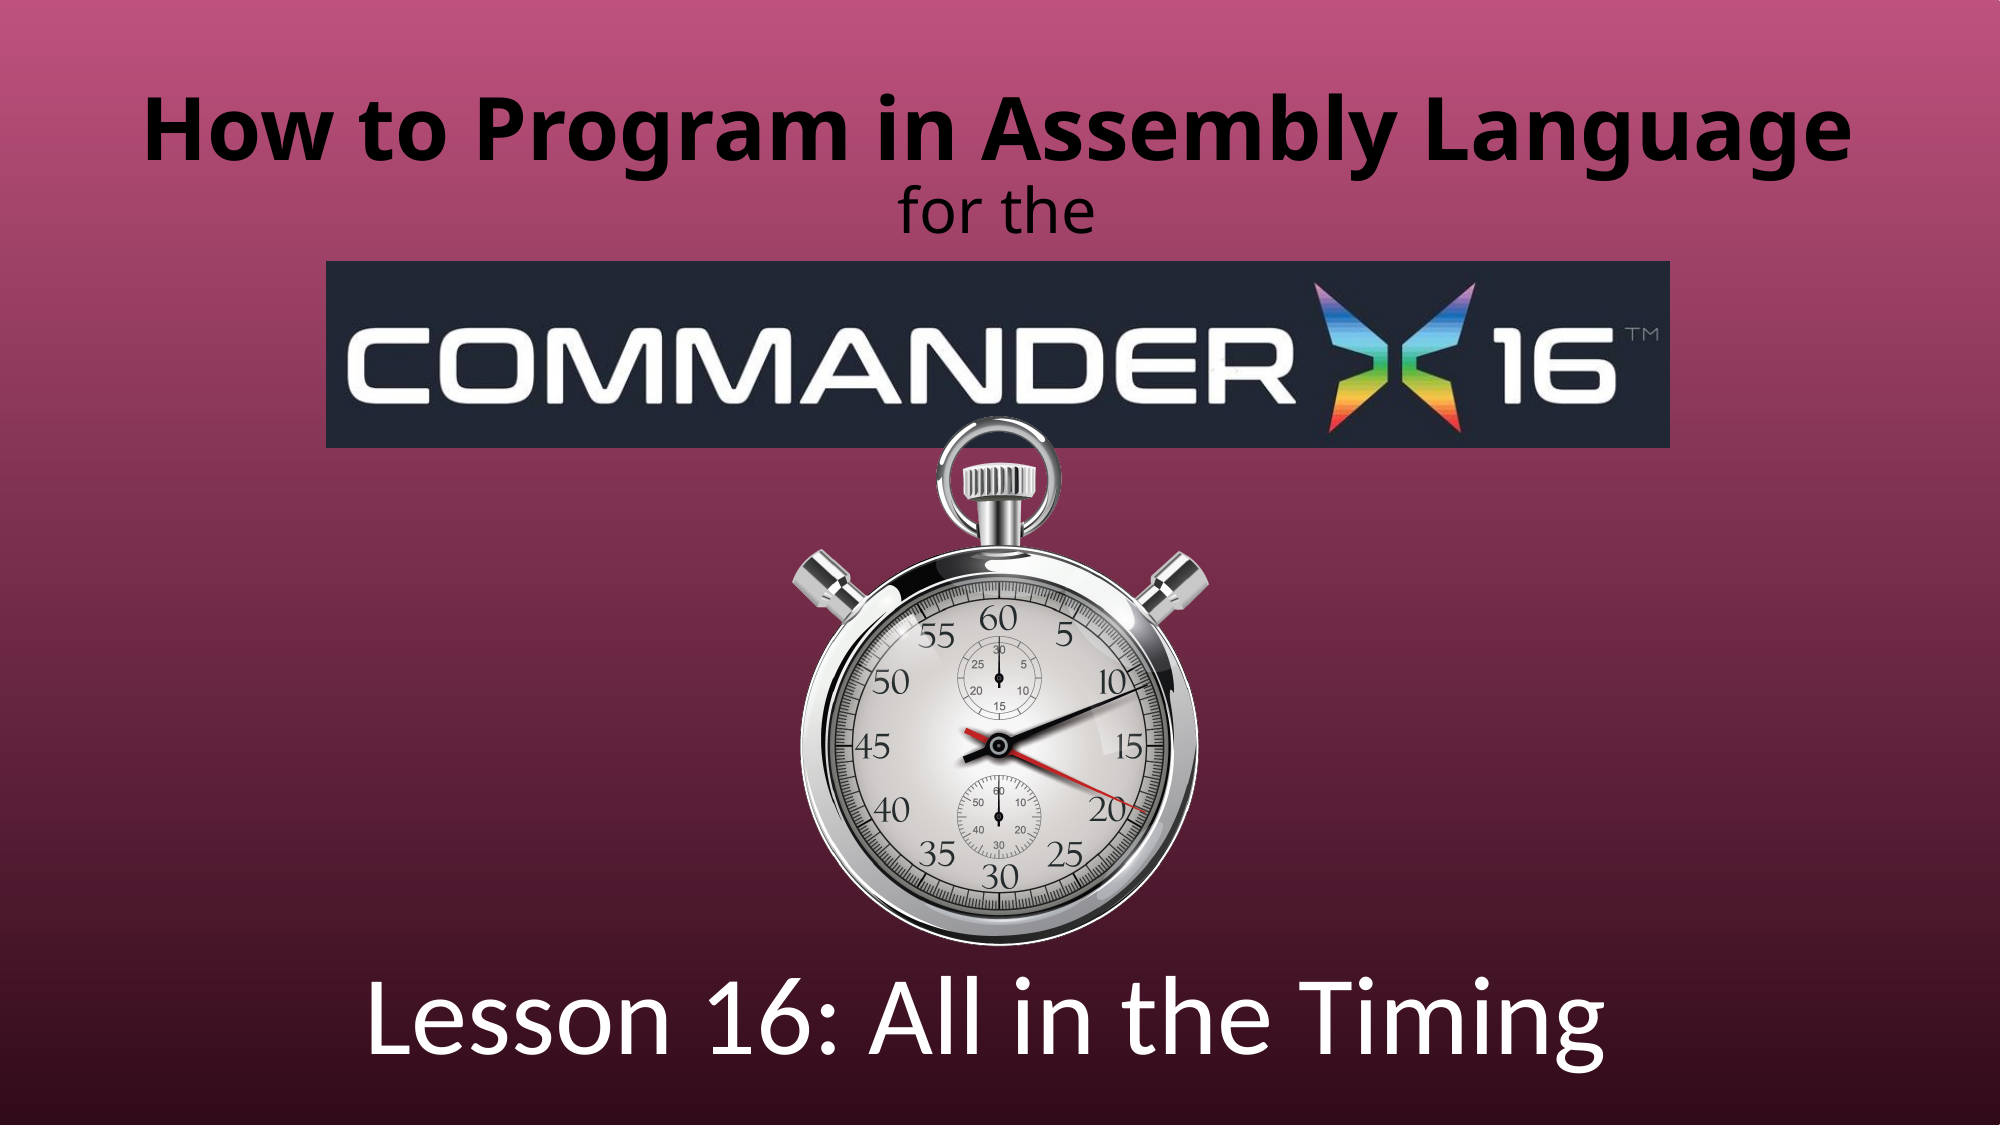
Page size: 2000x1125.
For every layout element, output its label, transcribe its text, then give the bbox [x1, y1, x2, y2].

picture [326, 261, 1670, 991]
title How to Program in Assembly Language for the [60, 22, 1935, 255]
subtitle Lesson 16: All in the Timing [48, 949, 1924, 1076]
